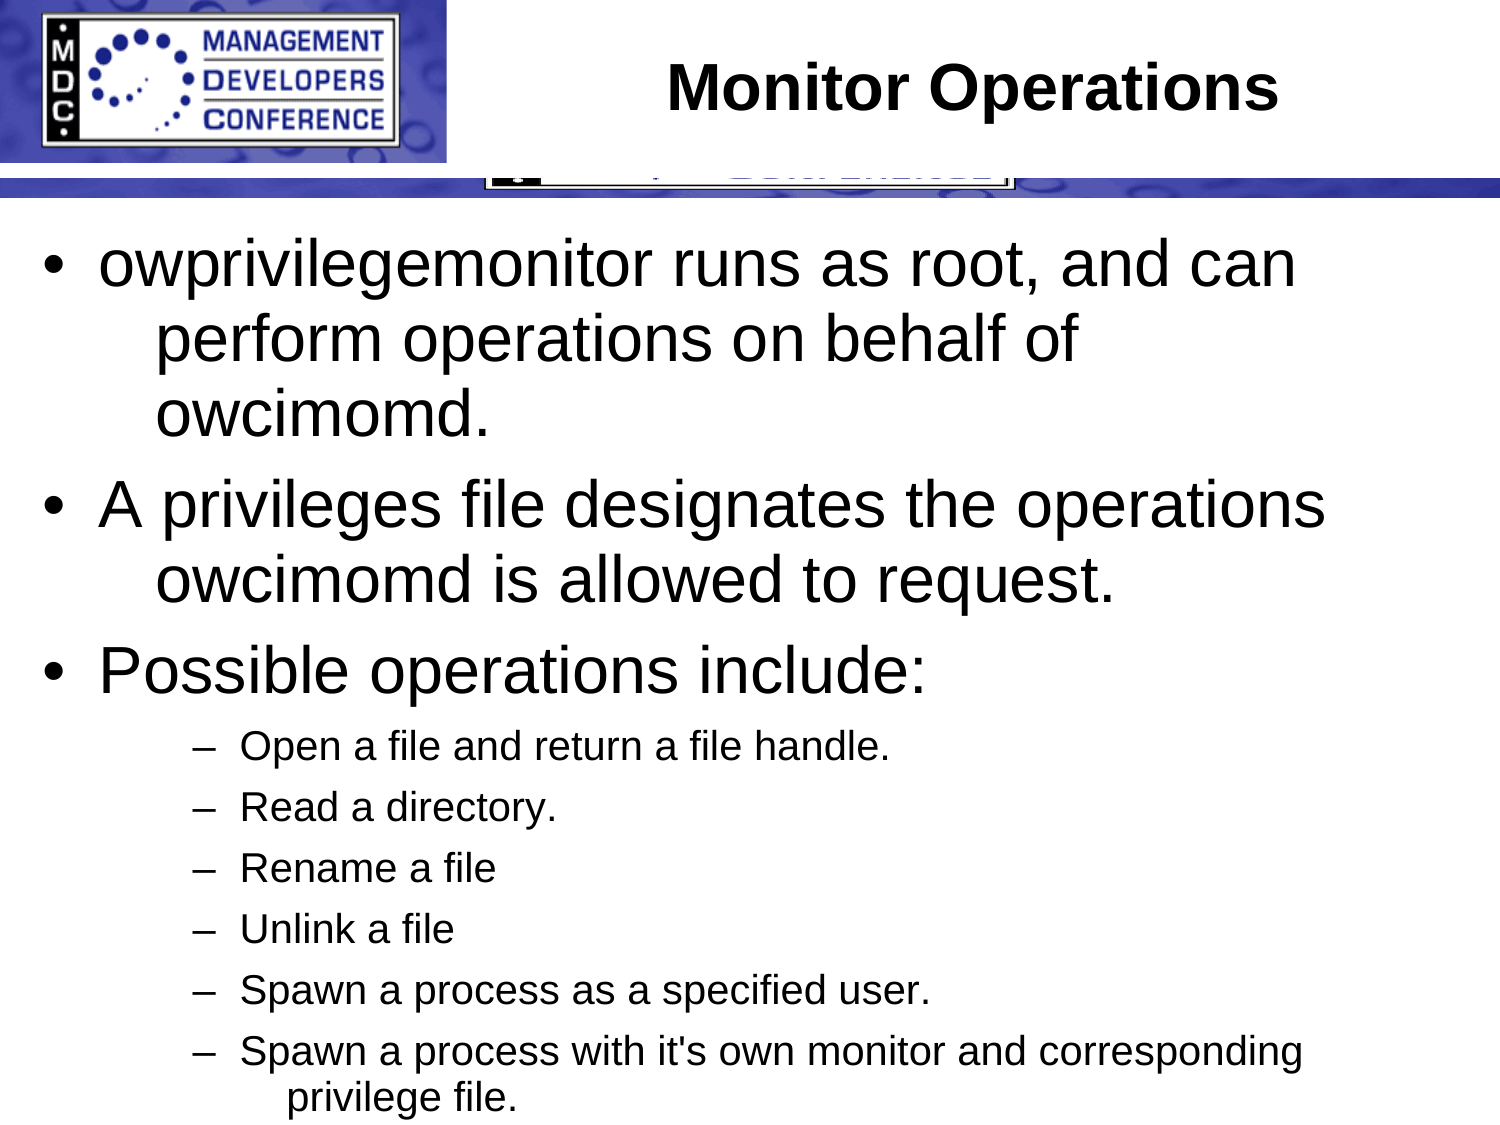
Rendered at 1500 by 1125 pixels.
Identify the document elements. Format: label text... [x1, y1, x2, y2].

picture [0, 178, 1500, 198]
picture [0, 0, 447, 163]
list owprivilegemonitor runs as root, and can perform operations on behalf of owcimomd. A privileges file designates the operations owcimomd is allowed to request. Possible operations include: Open a file and return a file handle. Read a directory. Rename a file Unlink a file Spawn a process as a specified user. Spawn a process with it's own monitor and corresponding privilege file. [42, 226, 1433, 1067]
title Monitor Operations [447, 7, 1500, 169]
